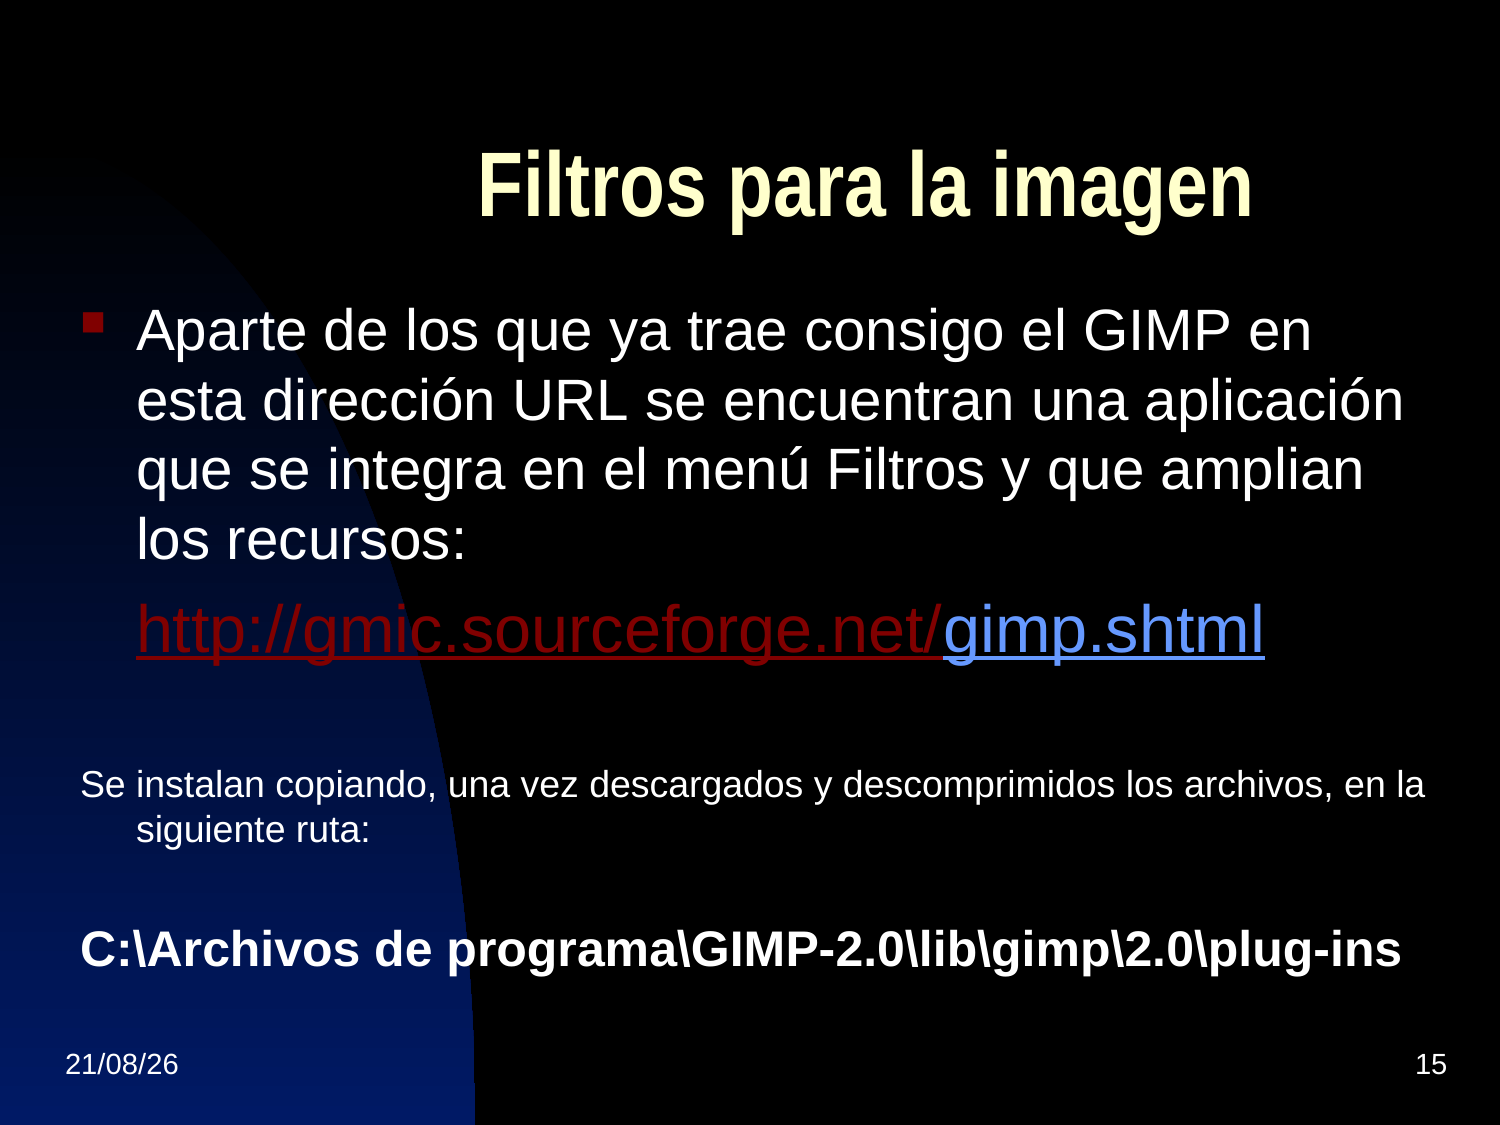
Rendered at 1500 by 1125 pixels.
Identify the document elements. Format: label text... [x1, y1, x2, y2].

title Filtros para la imagen [462, 99, 1463, 288]
list Aparte de los que ya trae consigo el GIMP en esta dirección URL se encuentran una aplicación que se integra en el menú Filtros y que amplian los recursos: http://gmic.sourceforge.net/gimp.shtml Se instalan copiando, una vez descargados y descomprimidos los archivos, en la siguiente ruta: C:\Archivos de programa\GIMP-2.0\lib\gimp\2.0\plug-ins [64, 284, 1453, 1035]
